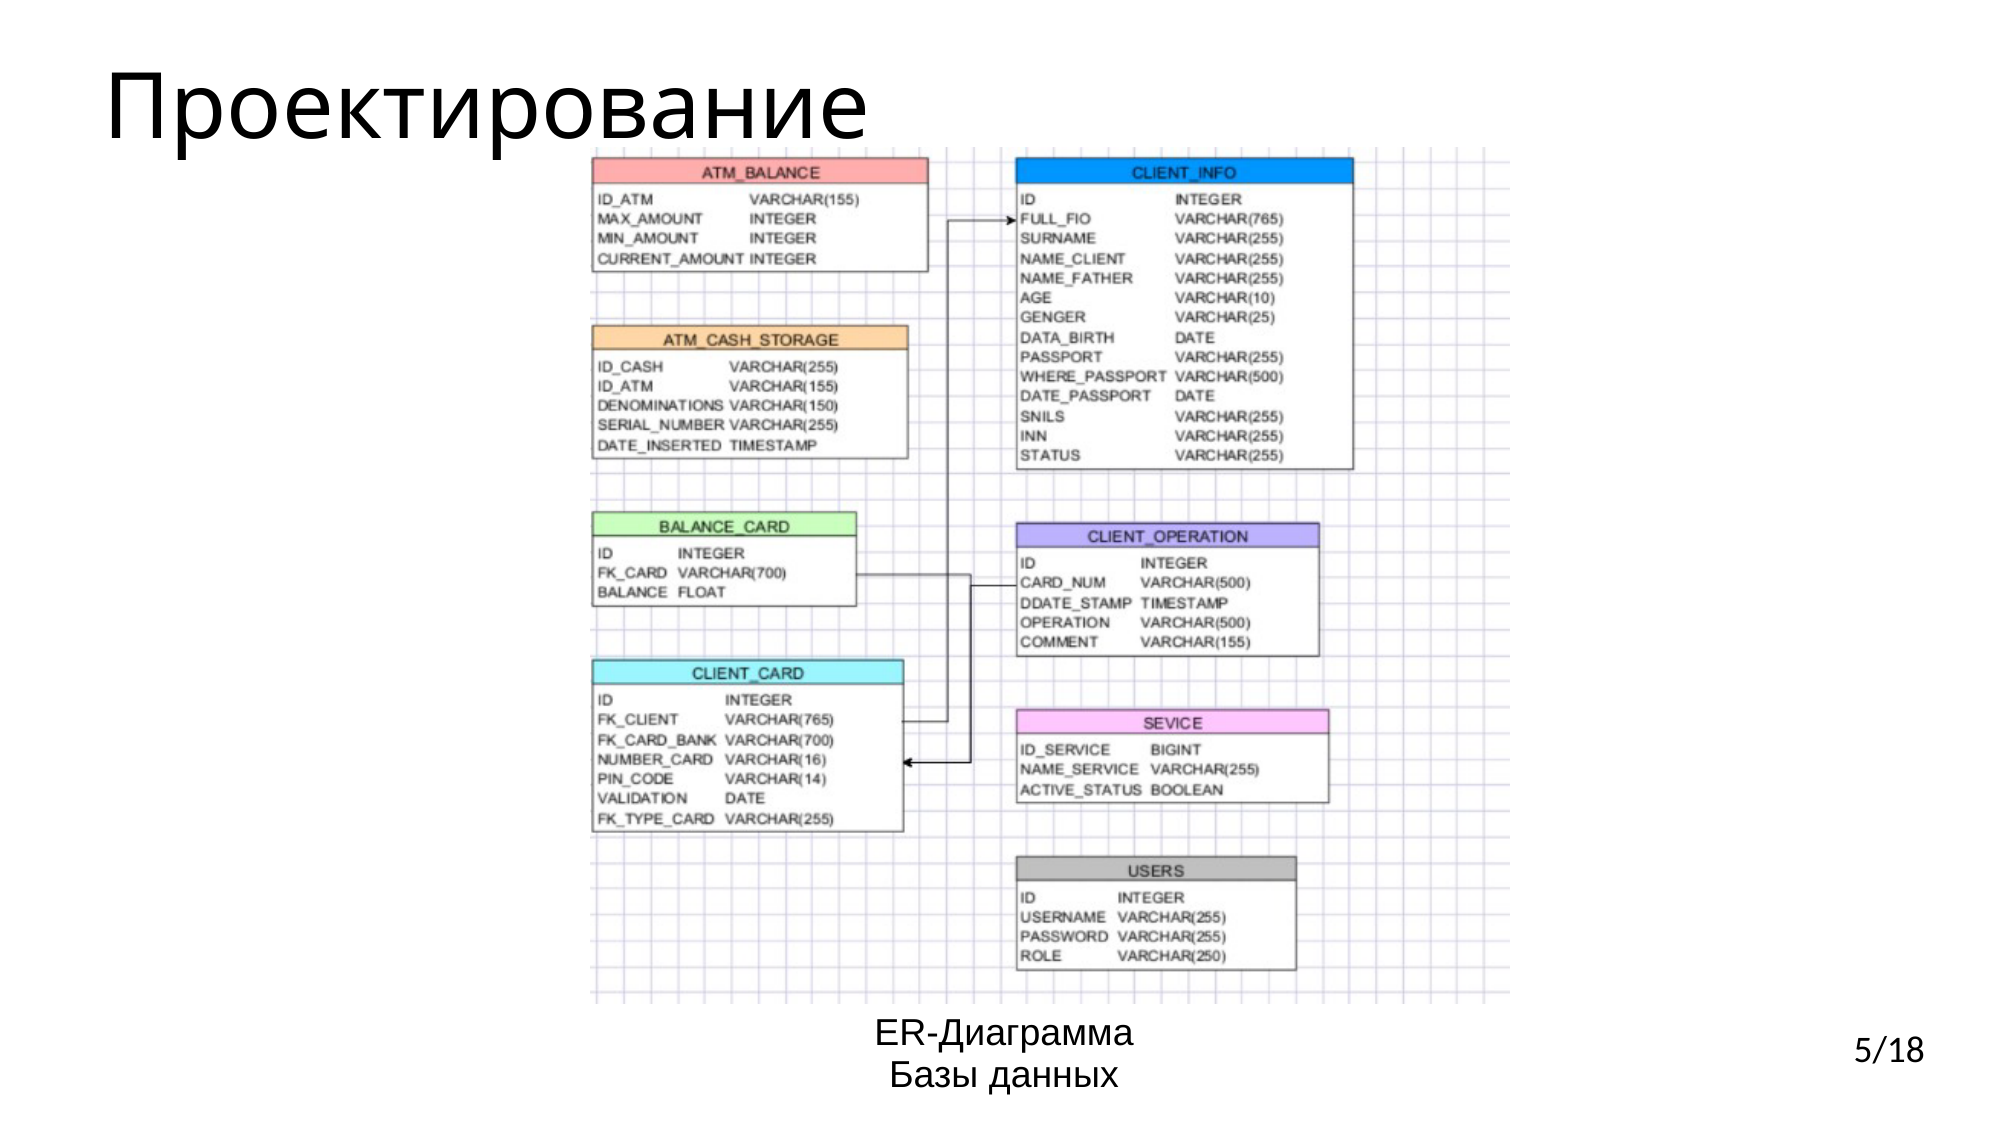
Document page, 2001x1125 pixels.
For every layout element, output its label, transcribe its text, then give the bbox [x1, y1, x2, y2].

picture [590, 147, 1510, 1004]
text_box ER-Диаграмма Базы данных [826, 1003, 1182, 1103]
text_box 5/18 [1811, 1017, 1940, 1078]
title Проектирование [88, 0, 1814, 218]
